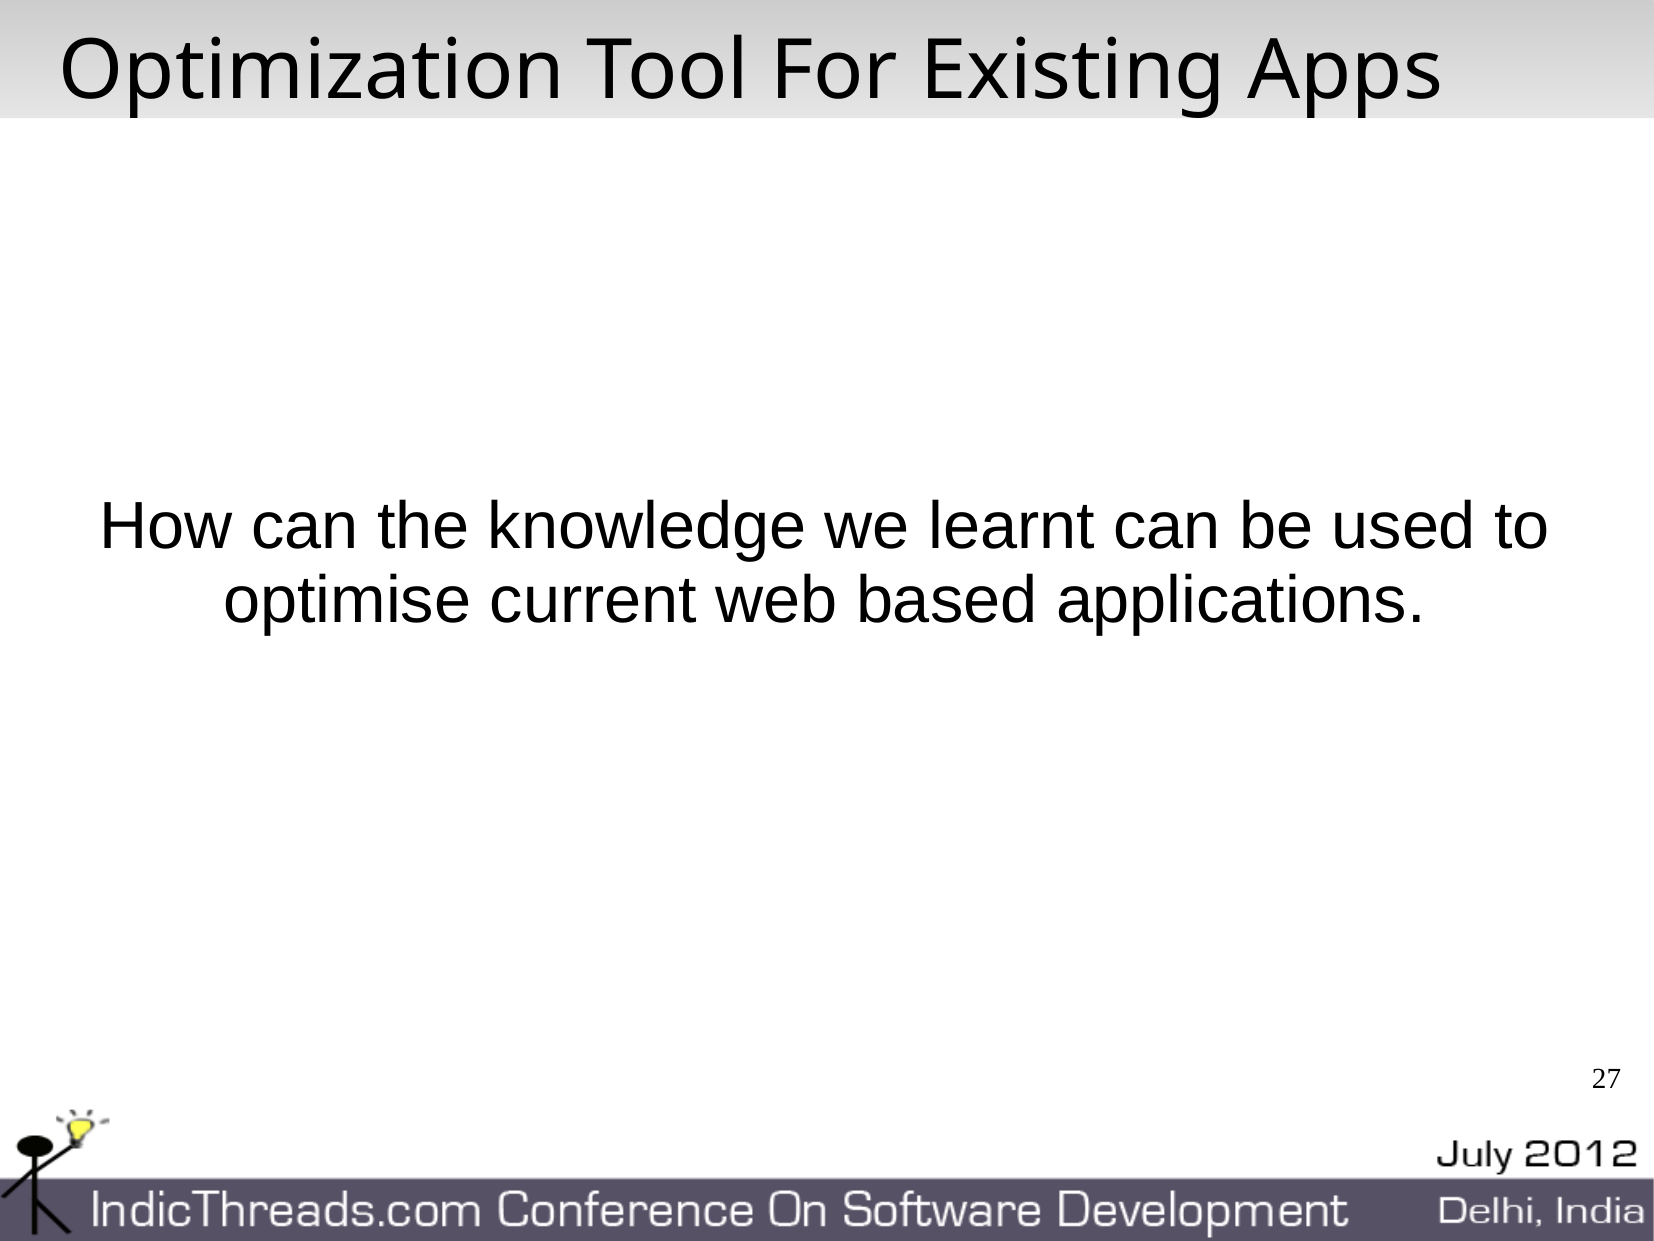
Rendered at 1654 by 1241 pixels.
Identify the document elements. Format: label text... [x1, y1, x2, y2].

title Optimization Tool For Existing Apps [59, 11, 1592, 116]
subtitle How can the knowledge we learnt can be used to optimise current web based applications. [59, 153, 1592, 973]
picture [0, 118, 1654, 1241]
